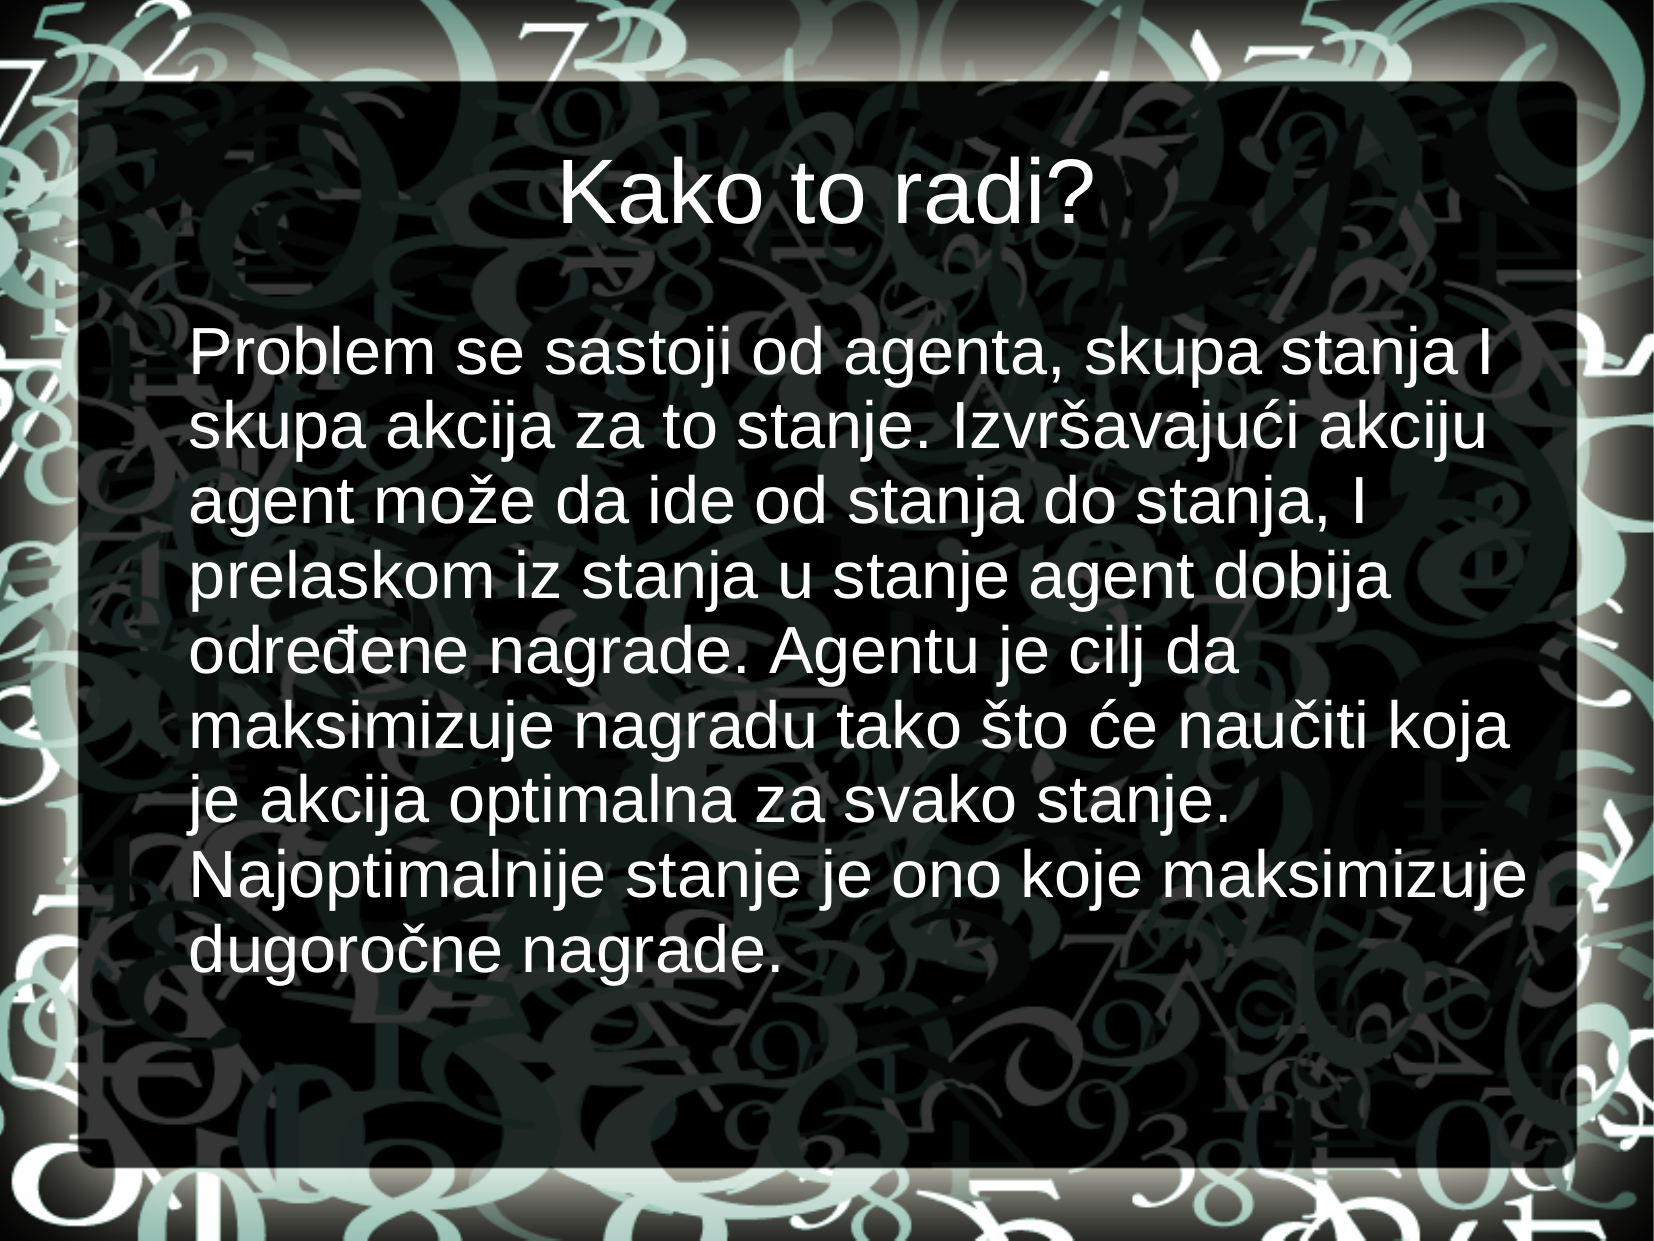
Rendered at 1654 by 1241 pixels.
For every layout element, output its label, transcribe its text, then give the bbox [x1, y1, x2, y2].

picture [0, 0, 1654, 1241]
list Problem se sastoji od agenta, skupa stanja I skupa akcija za to stanje. Izvršavajući akciju agent može da ide od stanja do stanja, I prelaskom iz stanja u stanje agent dobija određene nagrade. Agentu je cilj da maksimizuje nagradu tako što će naučiti koja je akcija optimalna za svako stanje. Najoptimalnije stanje je ono koje maksimizuje dugoročne nagrade. [118, 313, 1542, 1028]
title Kako to radi? [82, 88, 1571, 296]
